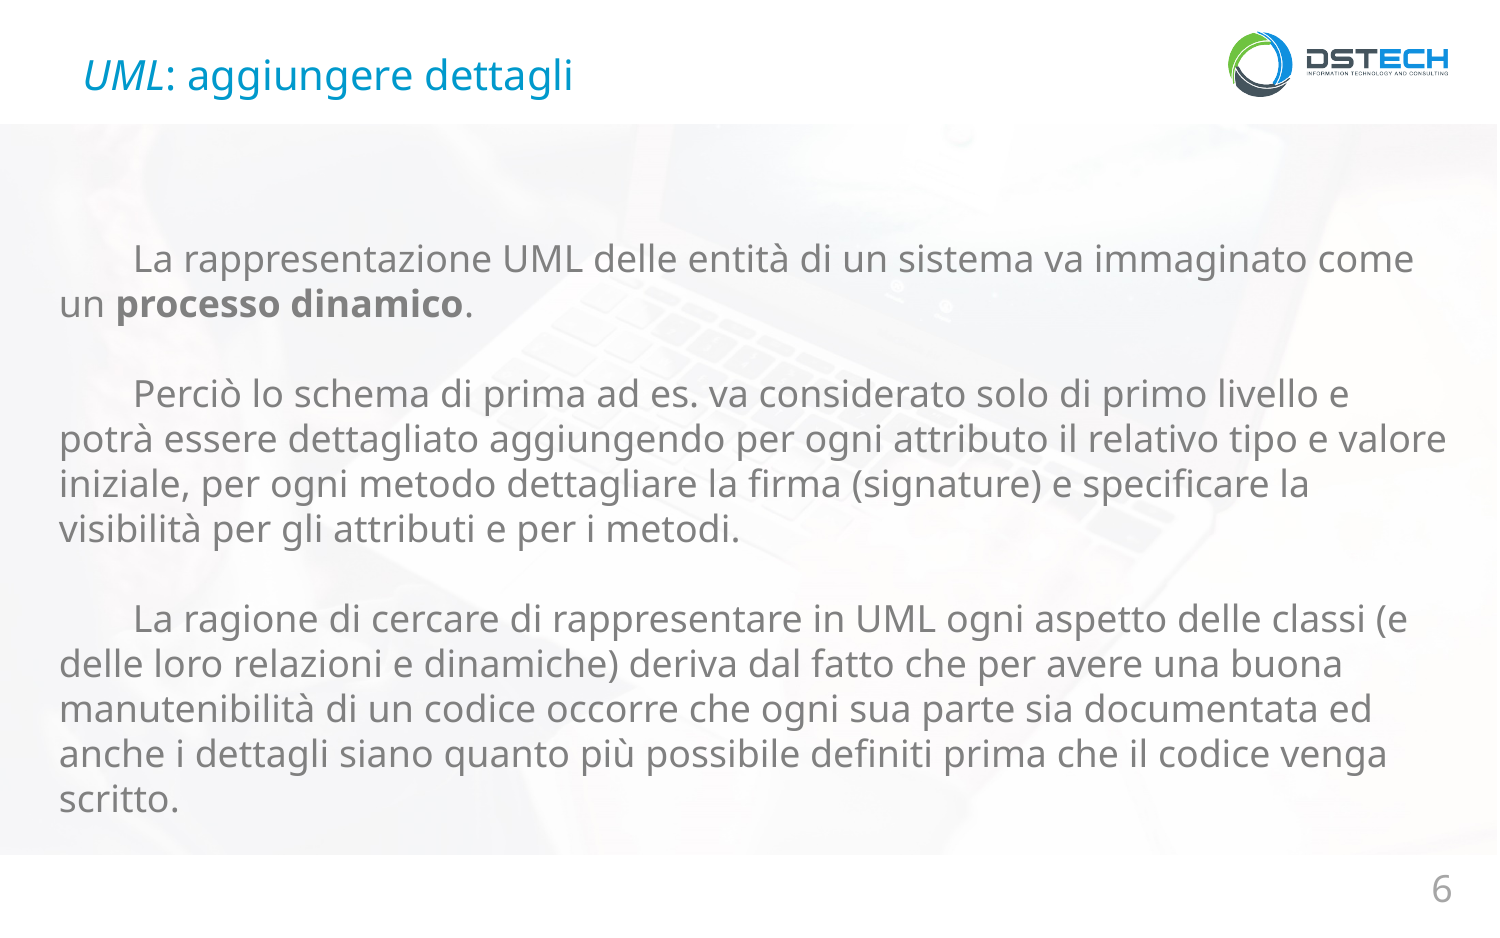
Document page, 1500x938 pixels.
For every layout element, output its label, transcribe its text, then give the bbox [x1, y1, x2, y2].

picture [1228, 31, 1448, 97]
text_box La rappresentazione UML delle entità di un sistema va immaginato come un processo dinamico. Perciò lo schema di prima ad es. va considerato solo di primo livello e potrà essere dettagliato aggiungendo per ogni attributo il relativo tipo e valore iniziale, per ogni metodo dettagliare la firma (signature) e specificare la visibilità per gli attributi e per i metodi. La ragione di cercare di rappresentare in UML ogni aspetto delle classi (e delle loro relazioni e dinamiche) deriva dal fatto che per avere una buona manutenibilità di un codice occorre che ogni sua parte sia documentata ed anche i dettagli siano quanto più possibile definiti prima che il codice venga scritto. [59, 145, 1453, 871]
picture [0, 124, 1497, 855]
text_box UML: aggiungere dettagli [67, 41, 1034, 107]
text_box 6 [1413, 864, 1460, 910]
